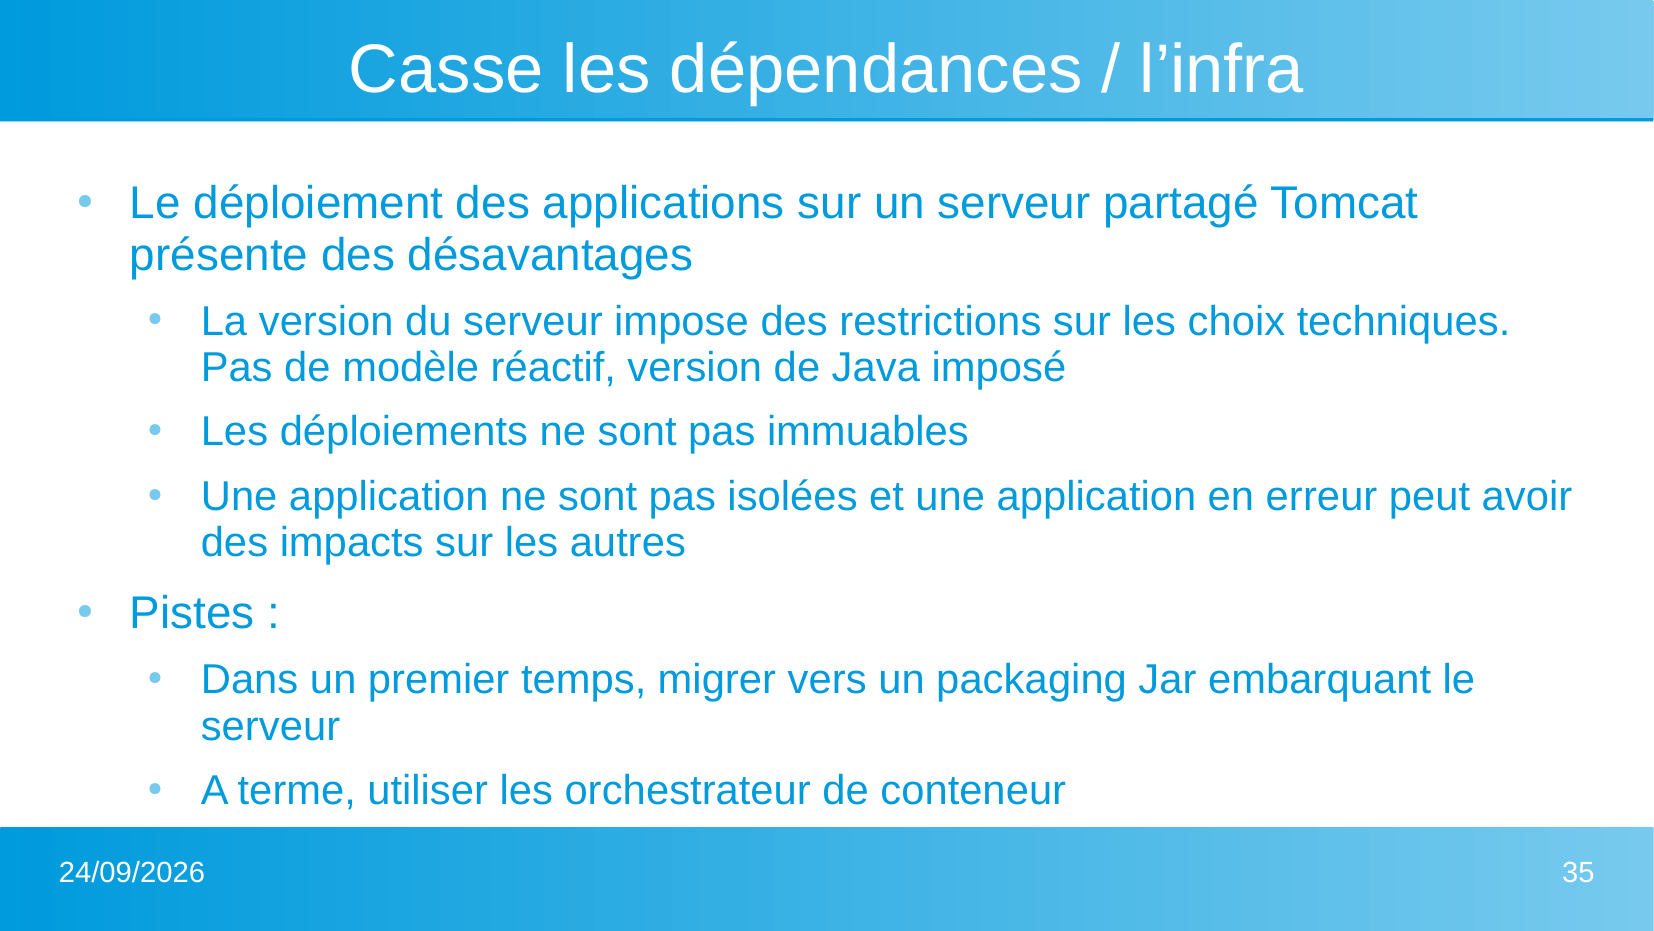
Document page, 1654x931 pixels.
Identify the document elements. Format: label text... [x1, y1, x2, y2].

list Le déploiement des applications sur un serveur partagé Tomcat présente des désavantages La version du serveur impose des restrictions sur les choix techniques. Pas de modèle réactif, version de Java imposé Les déploiements ne sont pas immuables Une application ne sont pas isolées et une application en erreur peut avoir des impacts sur les autres Pistes : Dans un premier temps, migrer vers un packaging Jar embarquant le serveur A terme, utiliser les orchestrateur de conteneur [59, 177, 1595, 768]
title Casse les dépendances / l’infra [59, 29, 1595, 108]
